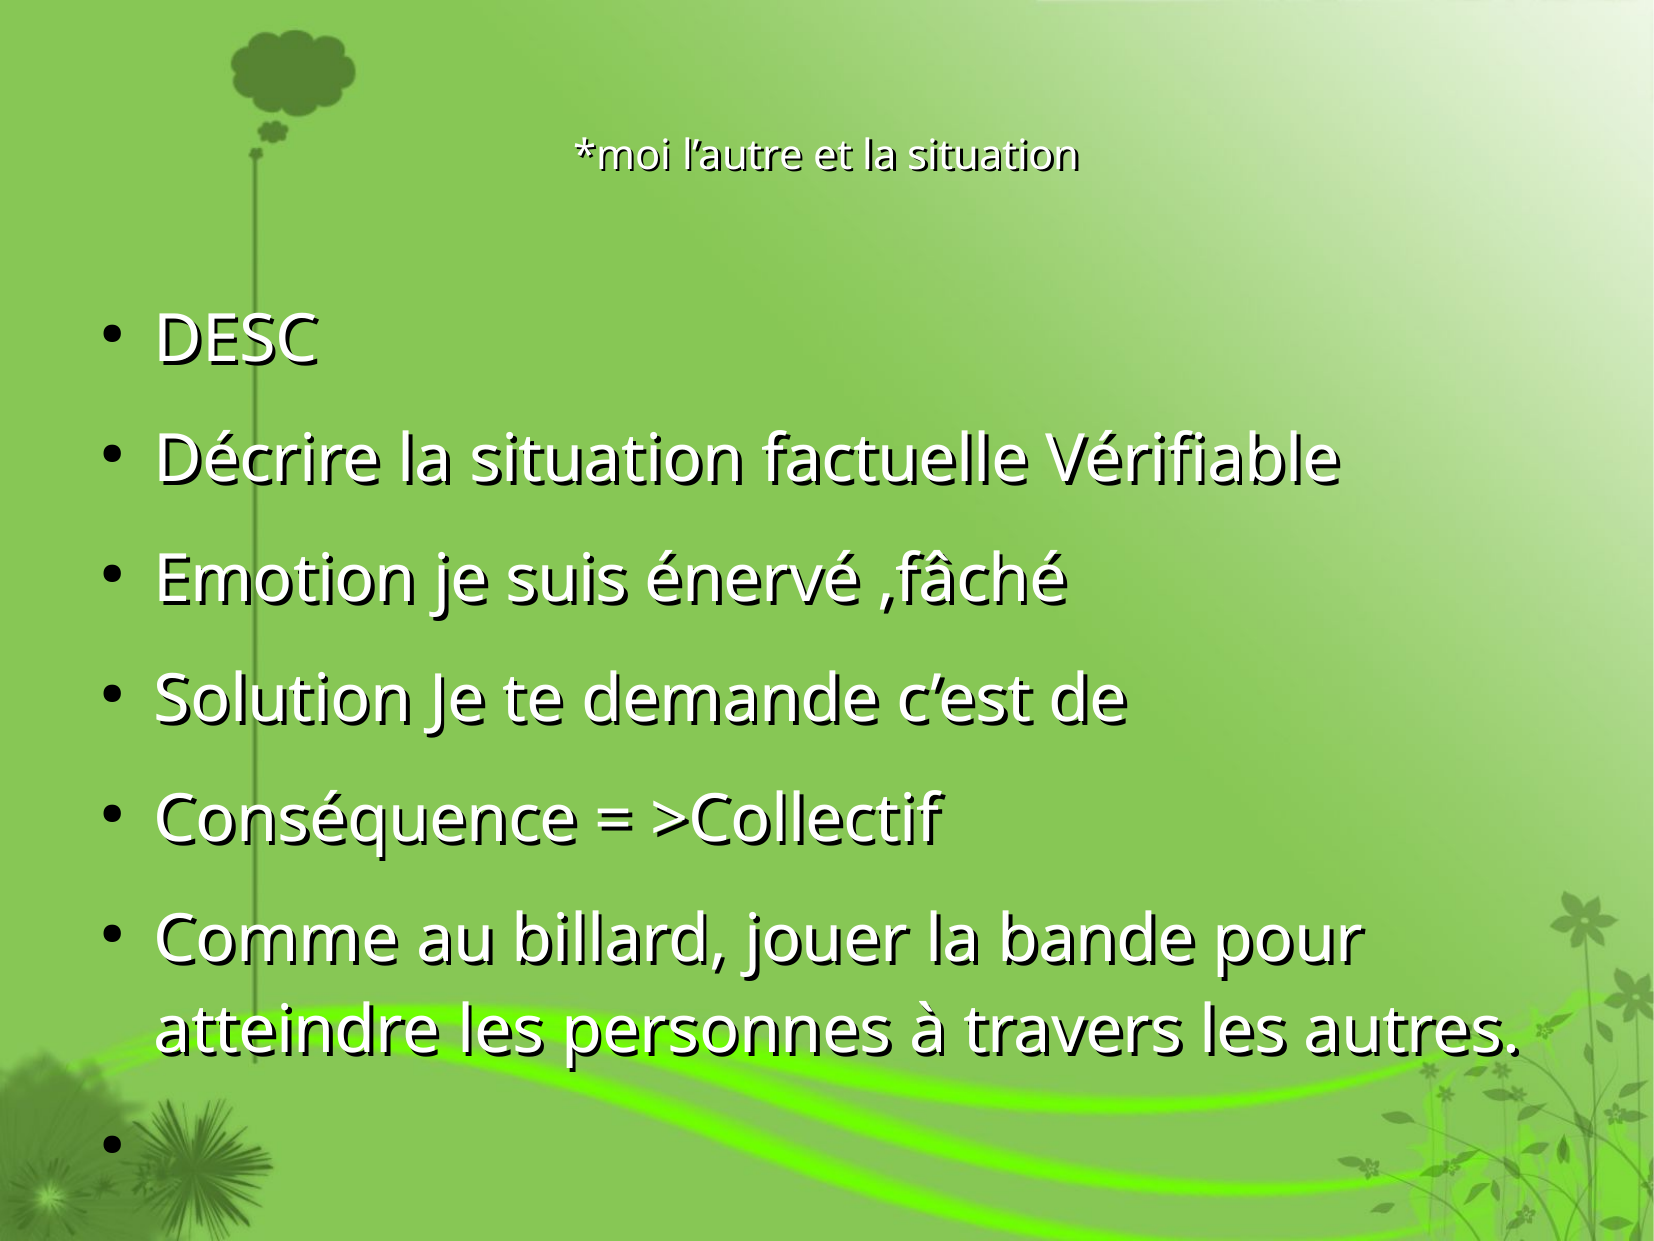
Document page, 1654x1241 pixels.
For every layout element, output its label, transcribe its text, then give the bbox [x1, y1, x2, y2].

list DESC Décrire la situation factuelle Vérifiable Emotion je suis énervé ,fâché Solution Je te demande c’est de Conséquence = >Collectif Comme au billard, jouer la bande pour atteindre les personnes à travers les autres. [82, 290, 1571, 1063]
picture [0, 0, 1654, 1241]
title *moi l’autre et la situation [82, 49, 1571, 257]
